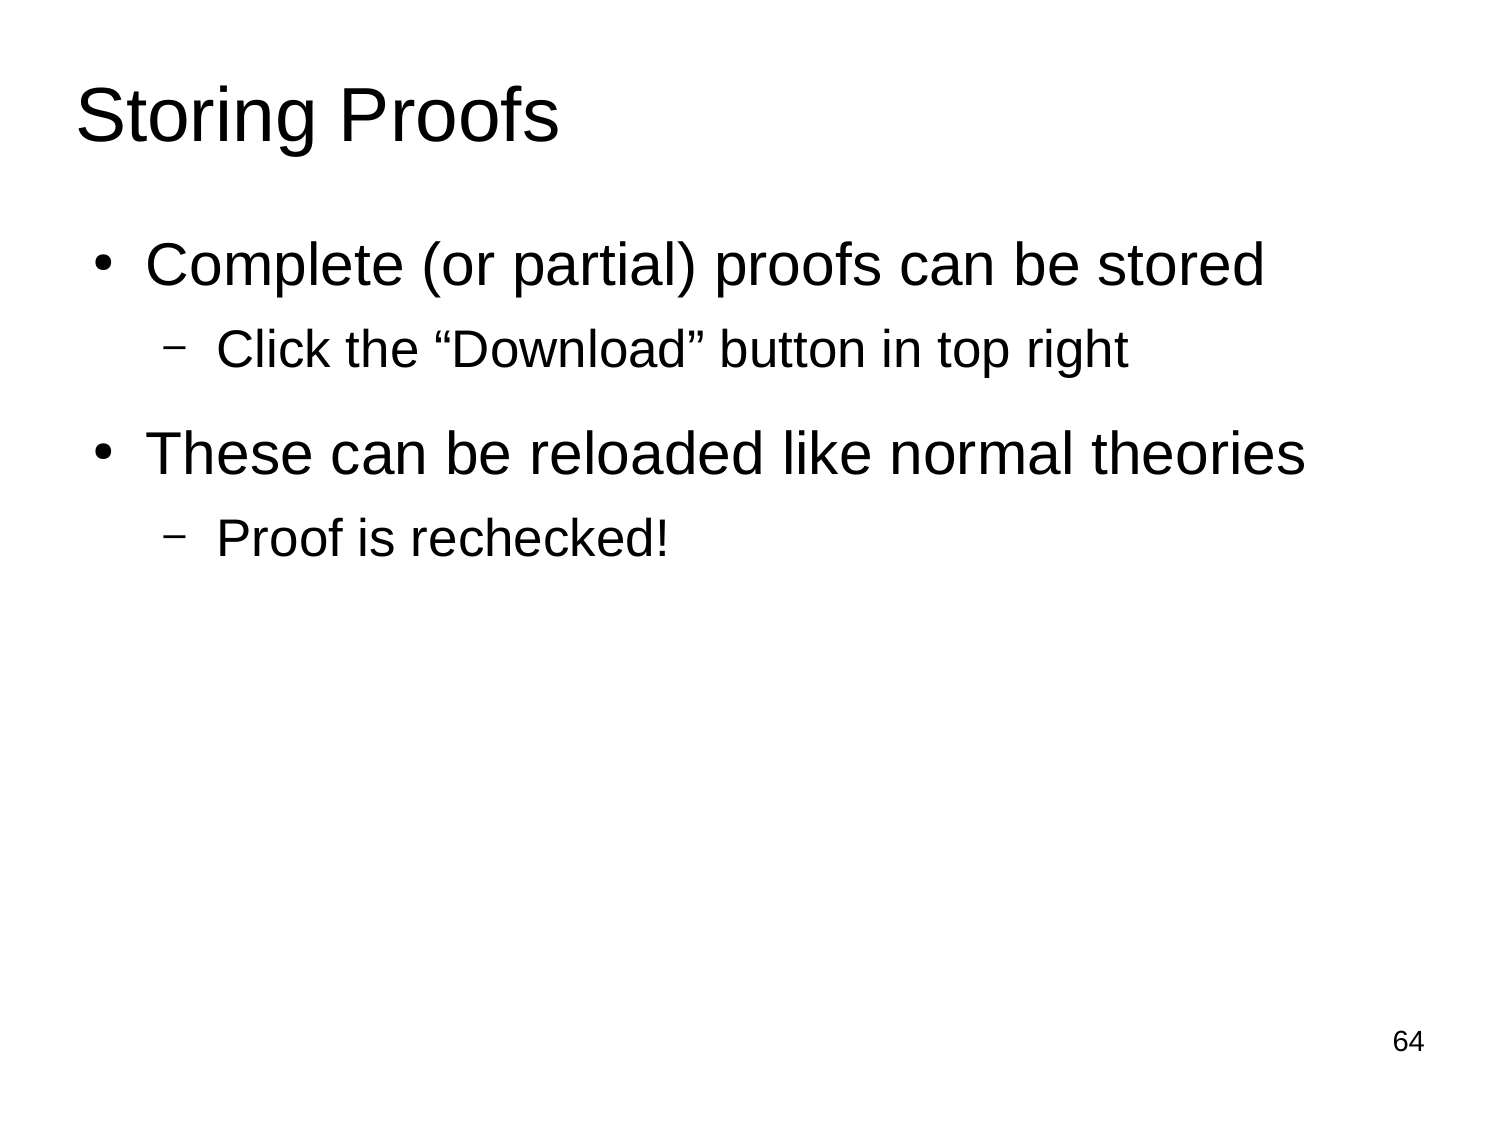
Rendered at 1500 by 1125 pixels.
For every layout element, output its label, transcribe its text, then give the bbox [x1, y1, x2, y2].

title Storing Proofs [75, 44, 1425, 185]
list Complete (or partial) proofs can be stored Click the “Download” button in top right These can be reloaded like normal theories Proof is rechecked! [75, 230, 1425, 1014]
